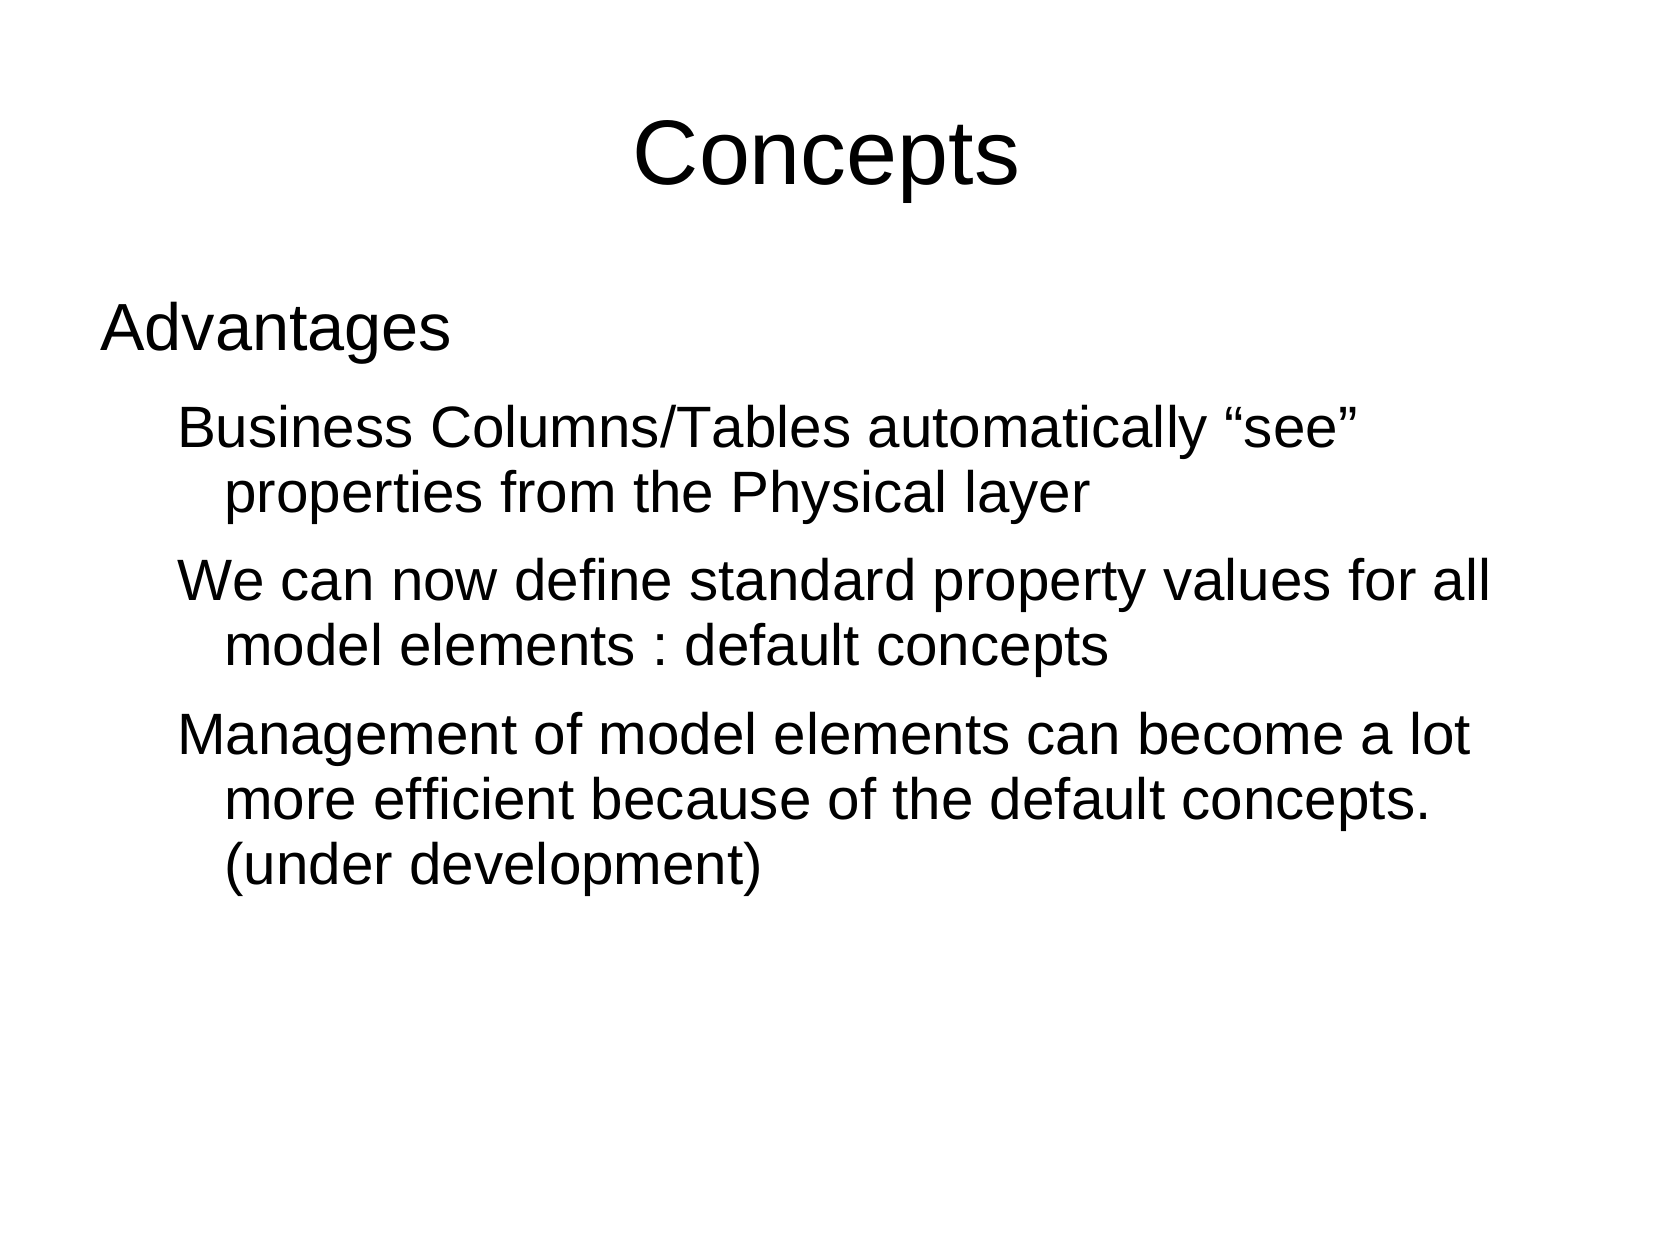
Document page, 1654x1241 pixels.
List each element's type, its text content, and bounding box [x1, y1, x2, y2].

list Advantages Business Columns/Tables automatically “see” properties from the Physical layer We can now define standard property values for all model elements : default concepts Management of model elements can become a lot more efficient because of the default concepts. (under development) [82, 290, 1571, 1109]
title Concepts [82, 49, 1571, 257]
